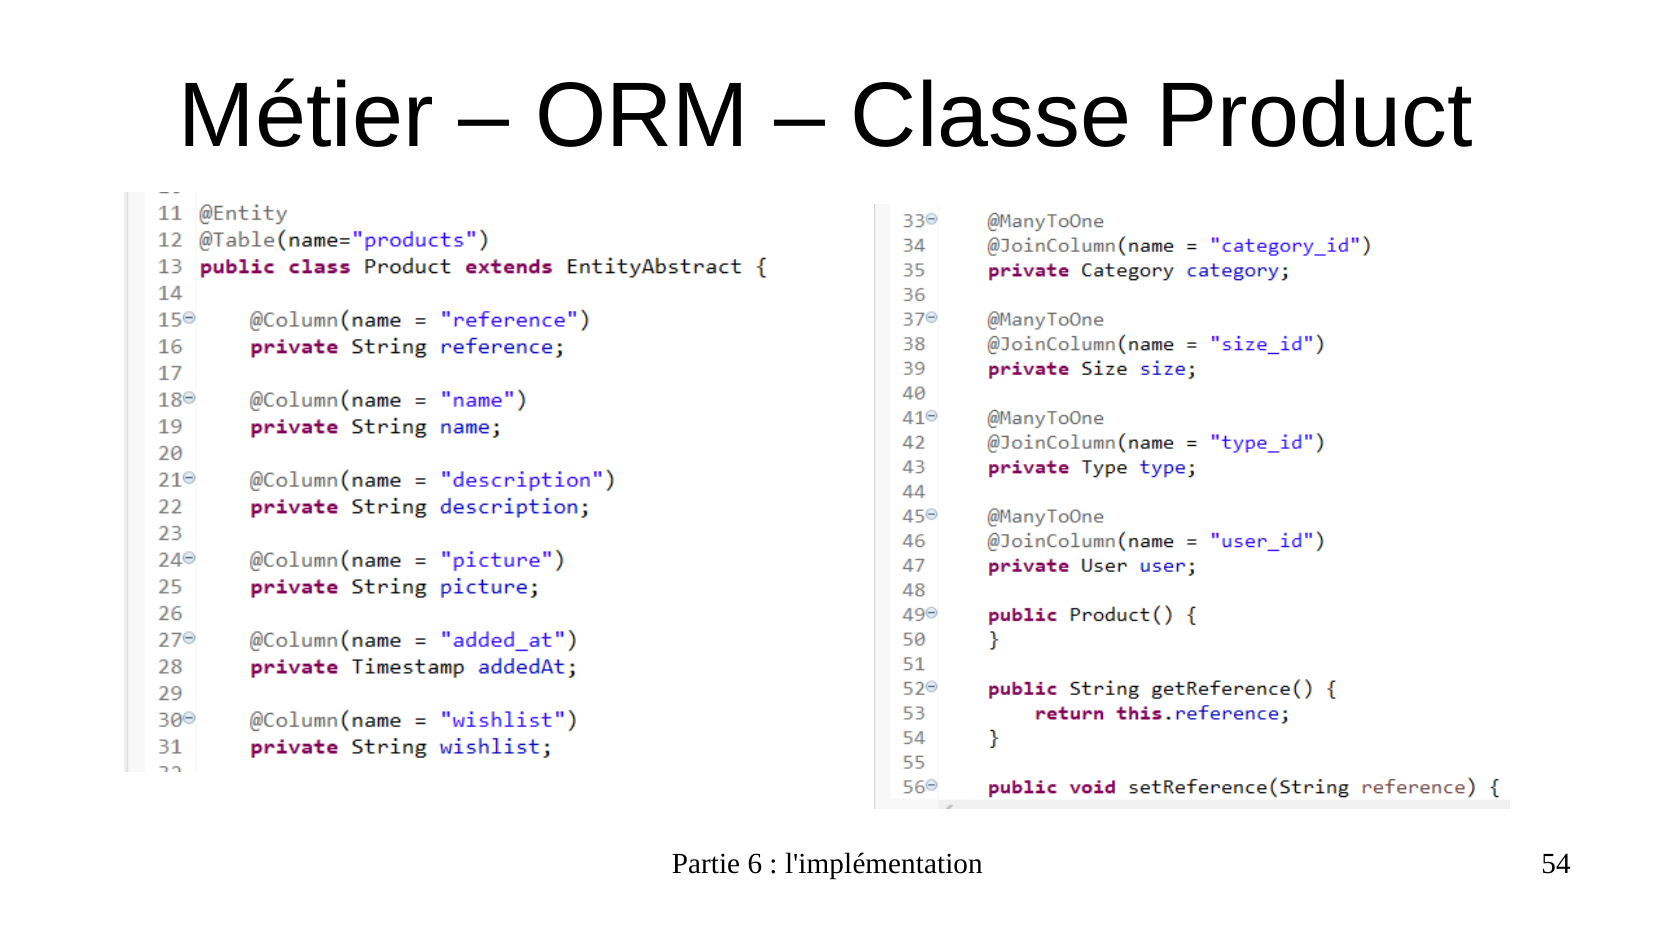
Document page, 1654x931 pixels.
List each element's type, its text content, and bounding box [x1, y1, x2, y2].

picture [124, 192, 816, 772]
picture [874, 204, 1510, 810]
title Métier – ORM – Classe Product [82, 37, 1571, 193]
